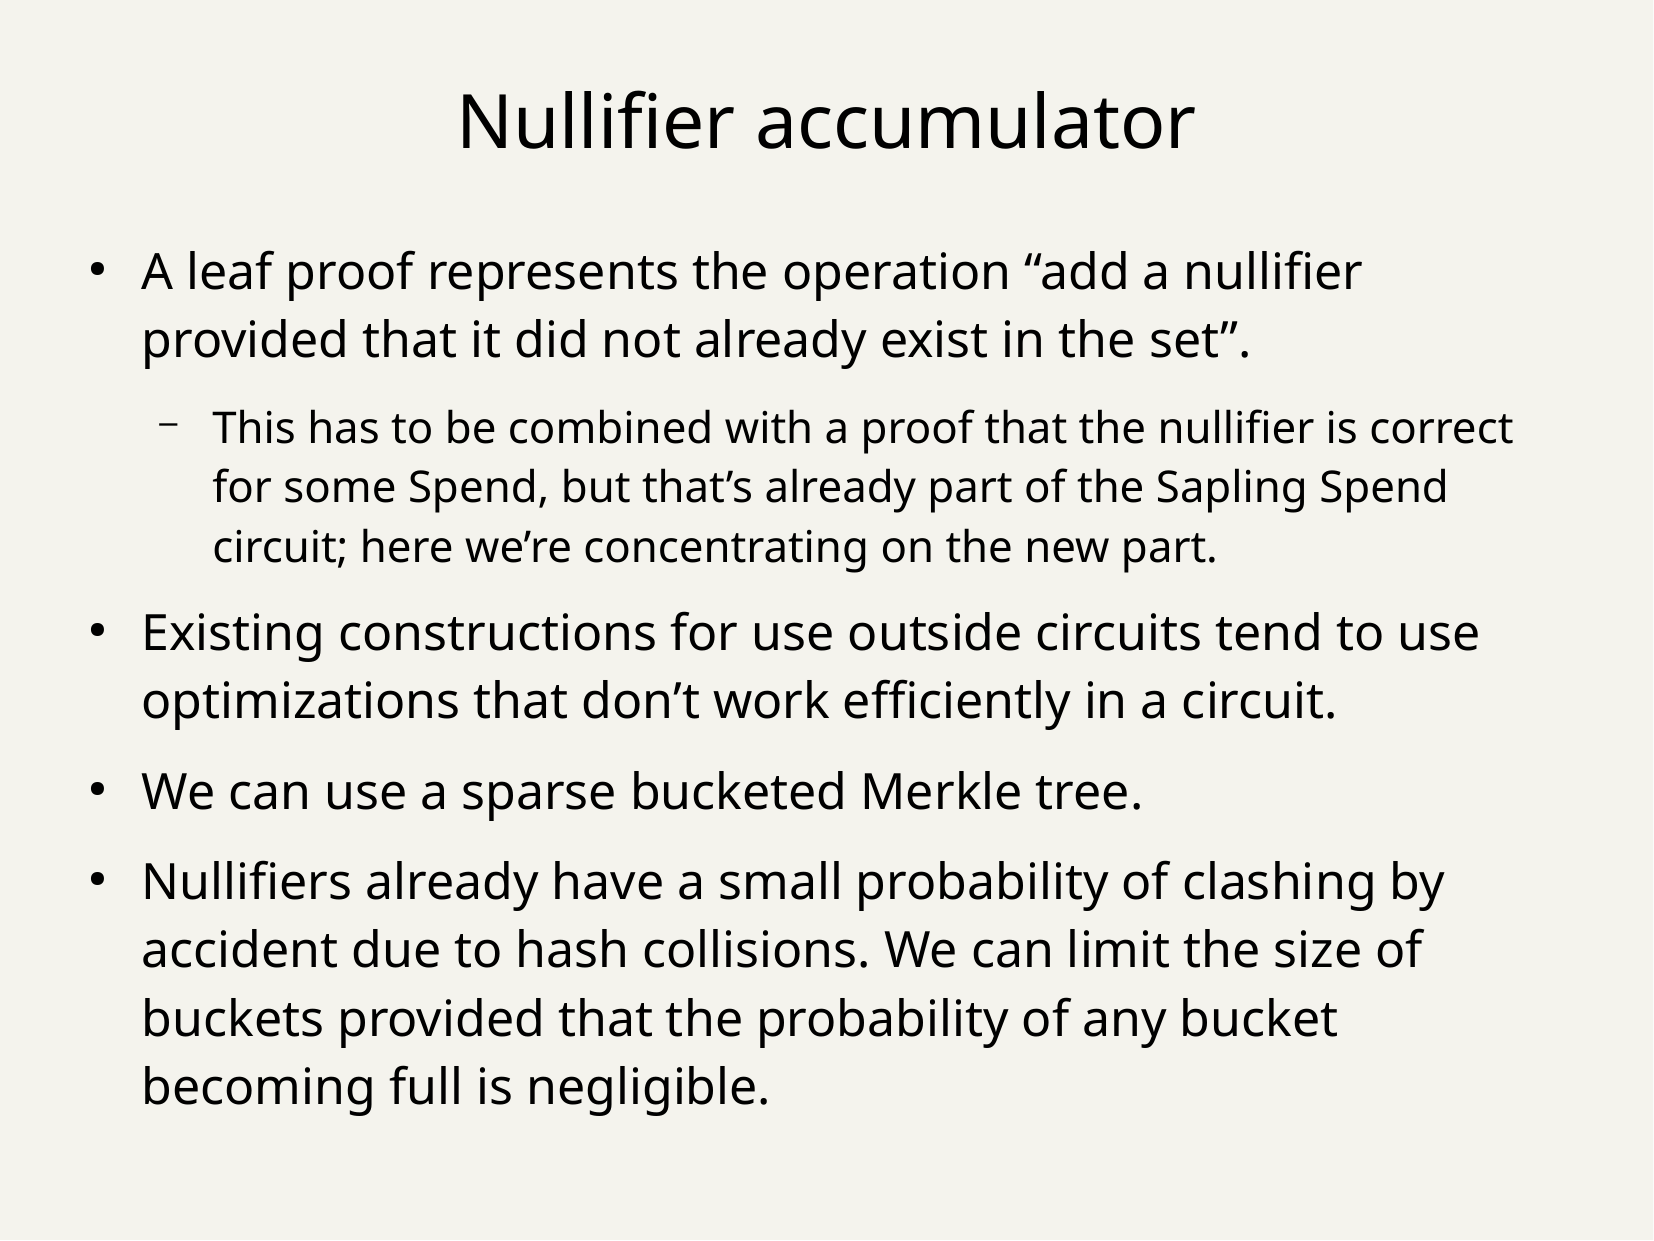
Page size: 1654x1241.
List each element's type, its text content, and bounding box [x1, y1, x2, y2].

title Nullifier accumulator [82, 49, 1571, 189]
list A leaf proof represents the operation “add a nullifier provided that it did not already exist in the set”. This has to be combined with a proof that the nullifier is correct for some Spend, but that’s already part of the Sapling Spend circuit; here we’re concentrating on the new part. Existing constructions for use outside circuits tend to use optimizations that don’t work efficiently in a circuit. We can use a sparse bucketed Merkle tree. Nullifiers already have a small probability of clashing by accident due to hash collisions. We can limit the size of buckets provided that the probability of any bucket becoming full is negligible. [70, 236, 1571, 1146]
